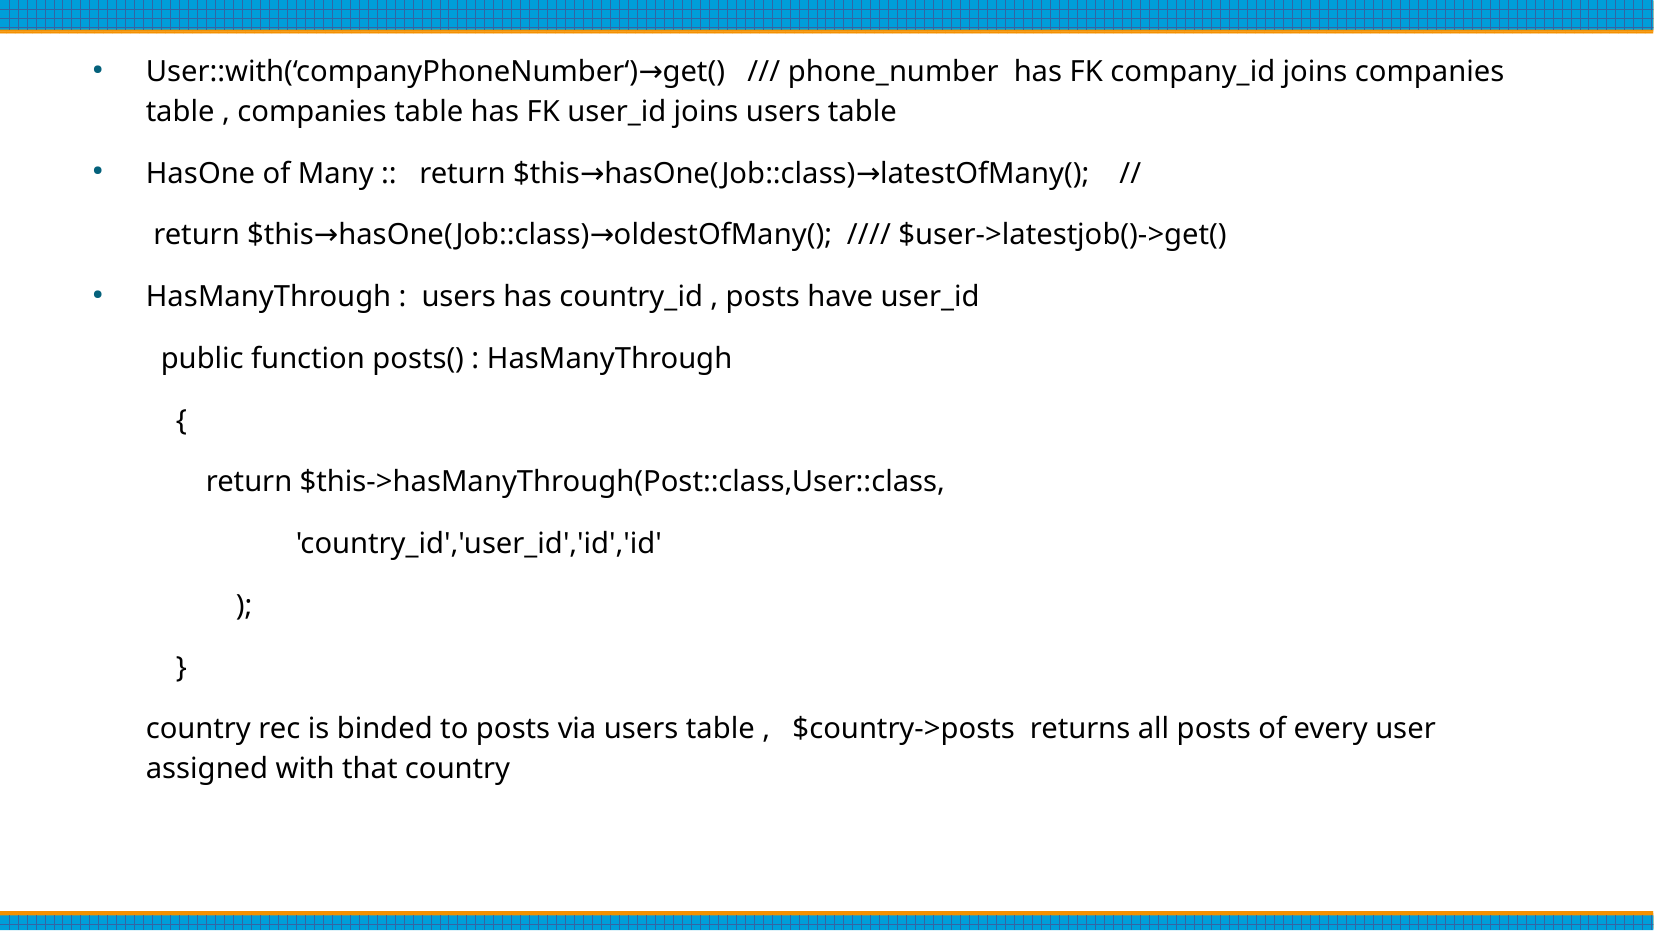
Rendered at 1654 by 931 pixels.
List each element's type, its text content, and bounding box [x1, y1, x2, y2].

list User::with(‘companyPhoneNumber‘)→get() /// phone_number has FK company_id joins companies table , companies table has FK user_id joins users table HasOne of Many :: return $this→hasOne(Job::class)→latestOfMany(); // return $this→hasOne(Job::class)→oldestOfMany(); //// $user->latestjob()->get() HasManyThrough : users has country_id , posts have user_id public function posts() : HasManyThrough { return $this->hasManyThrough(Post::class,User::class, 'country_id','user_id','id','id' ); } country rec is binded to posts via users table , $country->posts returns all posts of every user assigned with that country [75, 50, 1556, 931]
